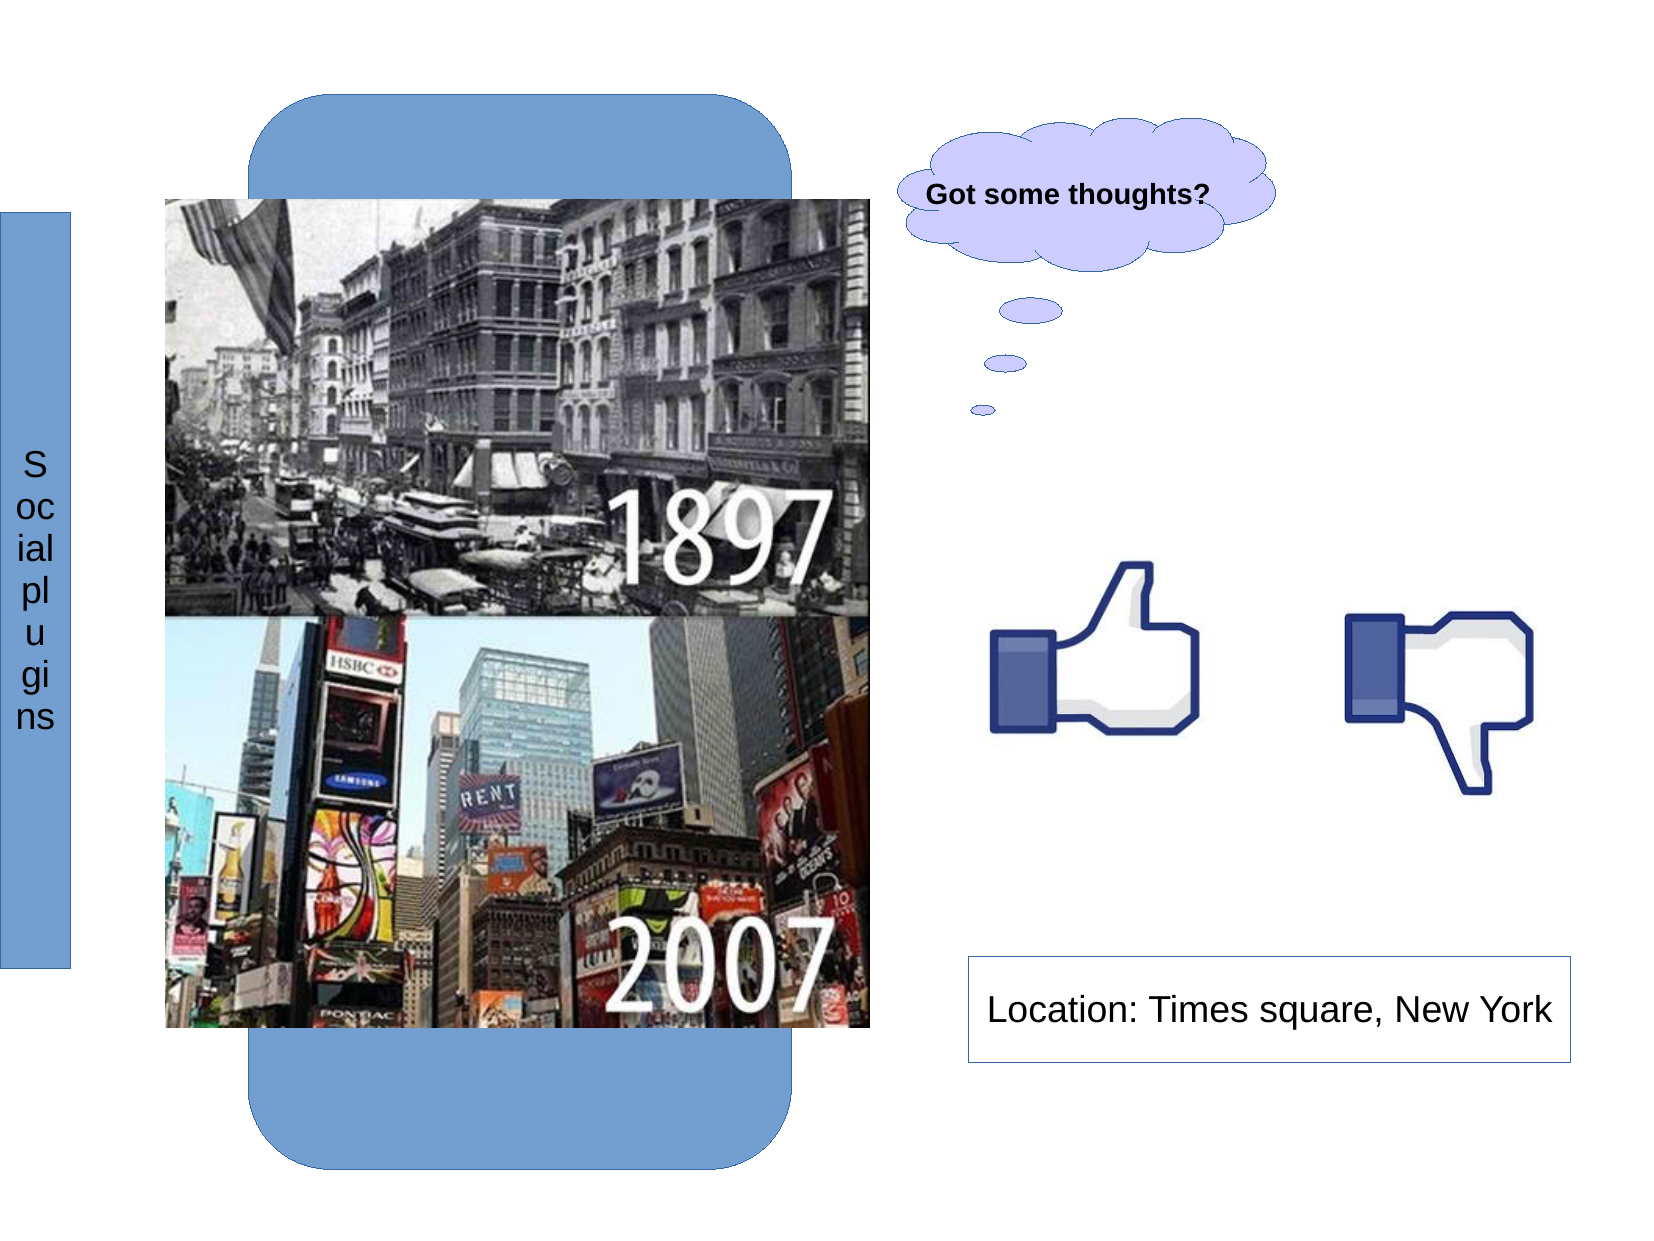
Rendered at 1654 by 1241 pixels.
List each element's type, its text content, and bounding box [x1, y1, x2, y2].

text_box [248, 94, 792, 199]
text_box Social plugins [0, 212, 71, 969]
picture [1336, 590, 1571, 824]
text_box Got some thoughts? [999, 297, 1063, 324]
text_box Got some thoughts? [984, 354, 1027, 373]
text_box Got some thoughts? [897, 118, 1276, 272]
text_box Location: Times square, New York [968, 956, 1571, 1063]
picture [980, 534, 1241, 756]
text_box [248, 1028, 792, 1170]
picture [165, 199, 871, 1028]
